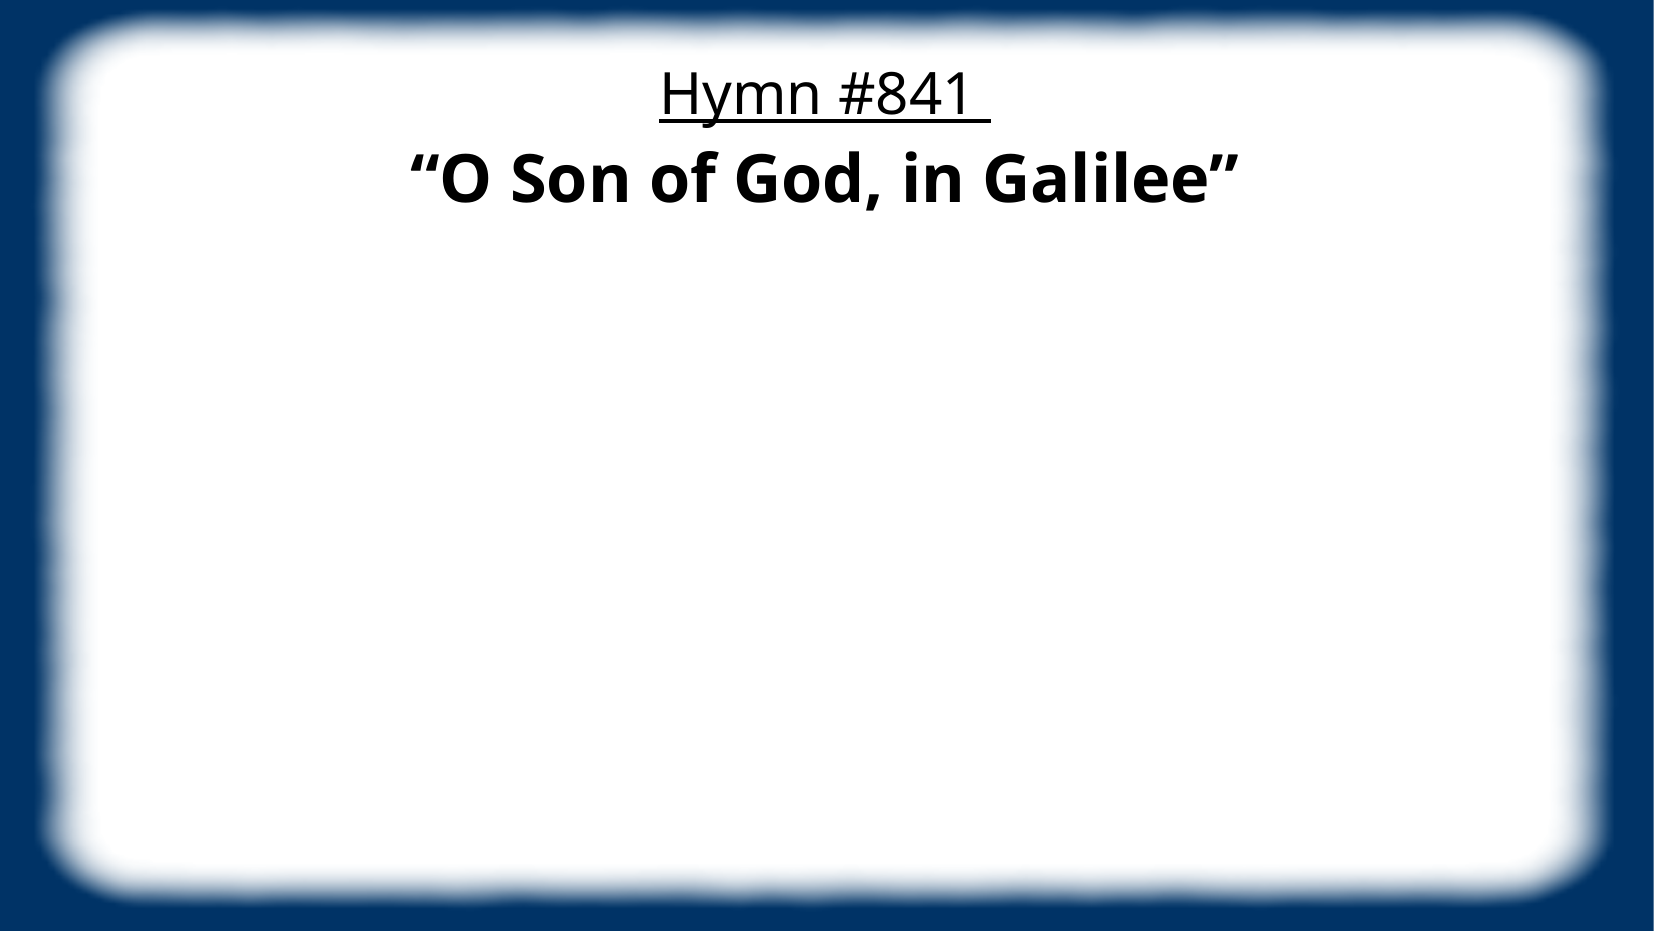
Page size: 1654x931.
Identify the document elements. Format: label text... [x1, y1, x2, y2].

picture [0, 0, 1654, 931]
text_box Hymn #841 “O Son of God, in Galilee” [90, 45, 1561, 226]
